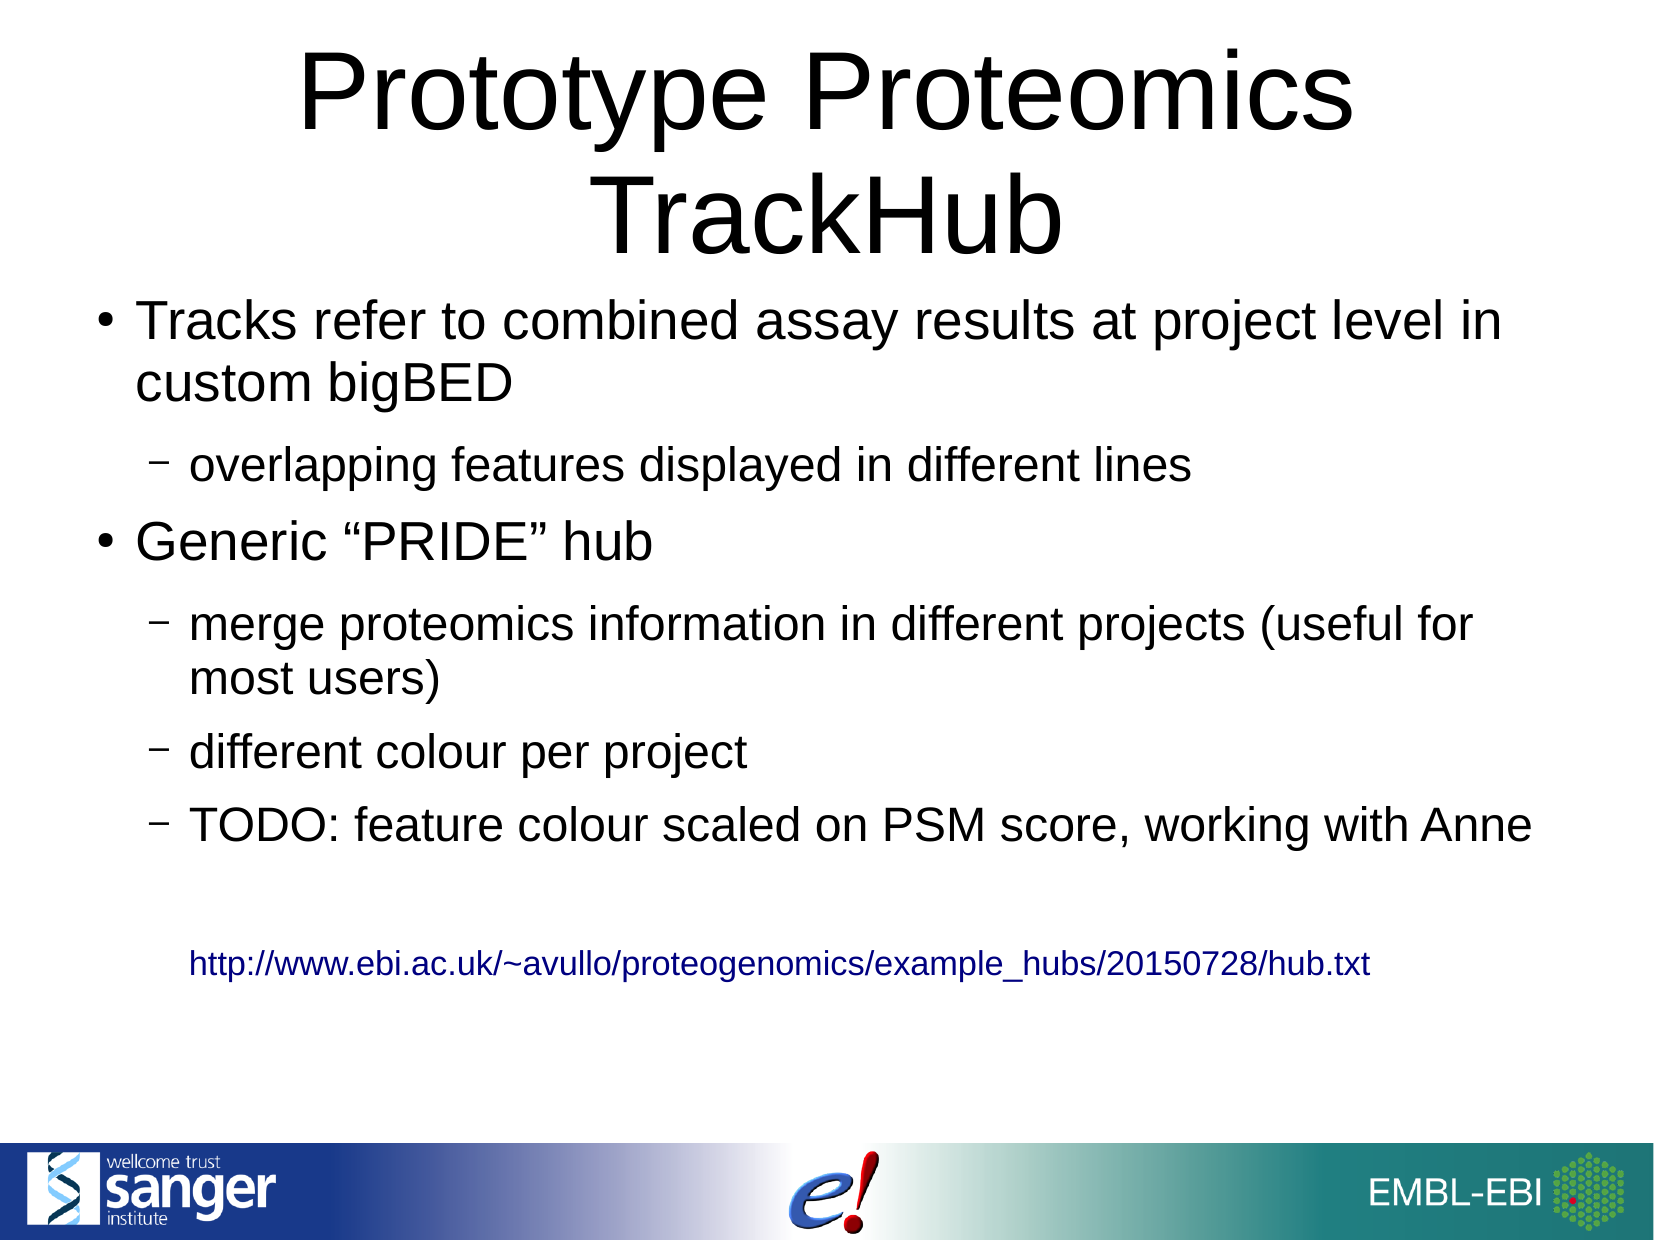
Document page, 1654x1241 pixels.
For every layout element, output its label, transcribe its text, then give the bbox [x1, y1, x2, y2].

list Tracks refer to combined assay results at project level in custom bigBED overlapping features displayed in different lines Generic “PRIDE” hub merge proteomics information in different projects (useful for most users) different colour per project TODO: feature colour scaled on PSM score, working with Anne http://www.ebi.ac.uk/~avullo/proteogenomics/example_hubs/20150728/hub.txt [82, 290, 1538, 1010]
title Prototype Proteomics TrackHub [82, 28, 1571, 278]
picture [0, 1143, 1654, 1240]
